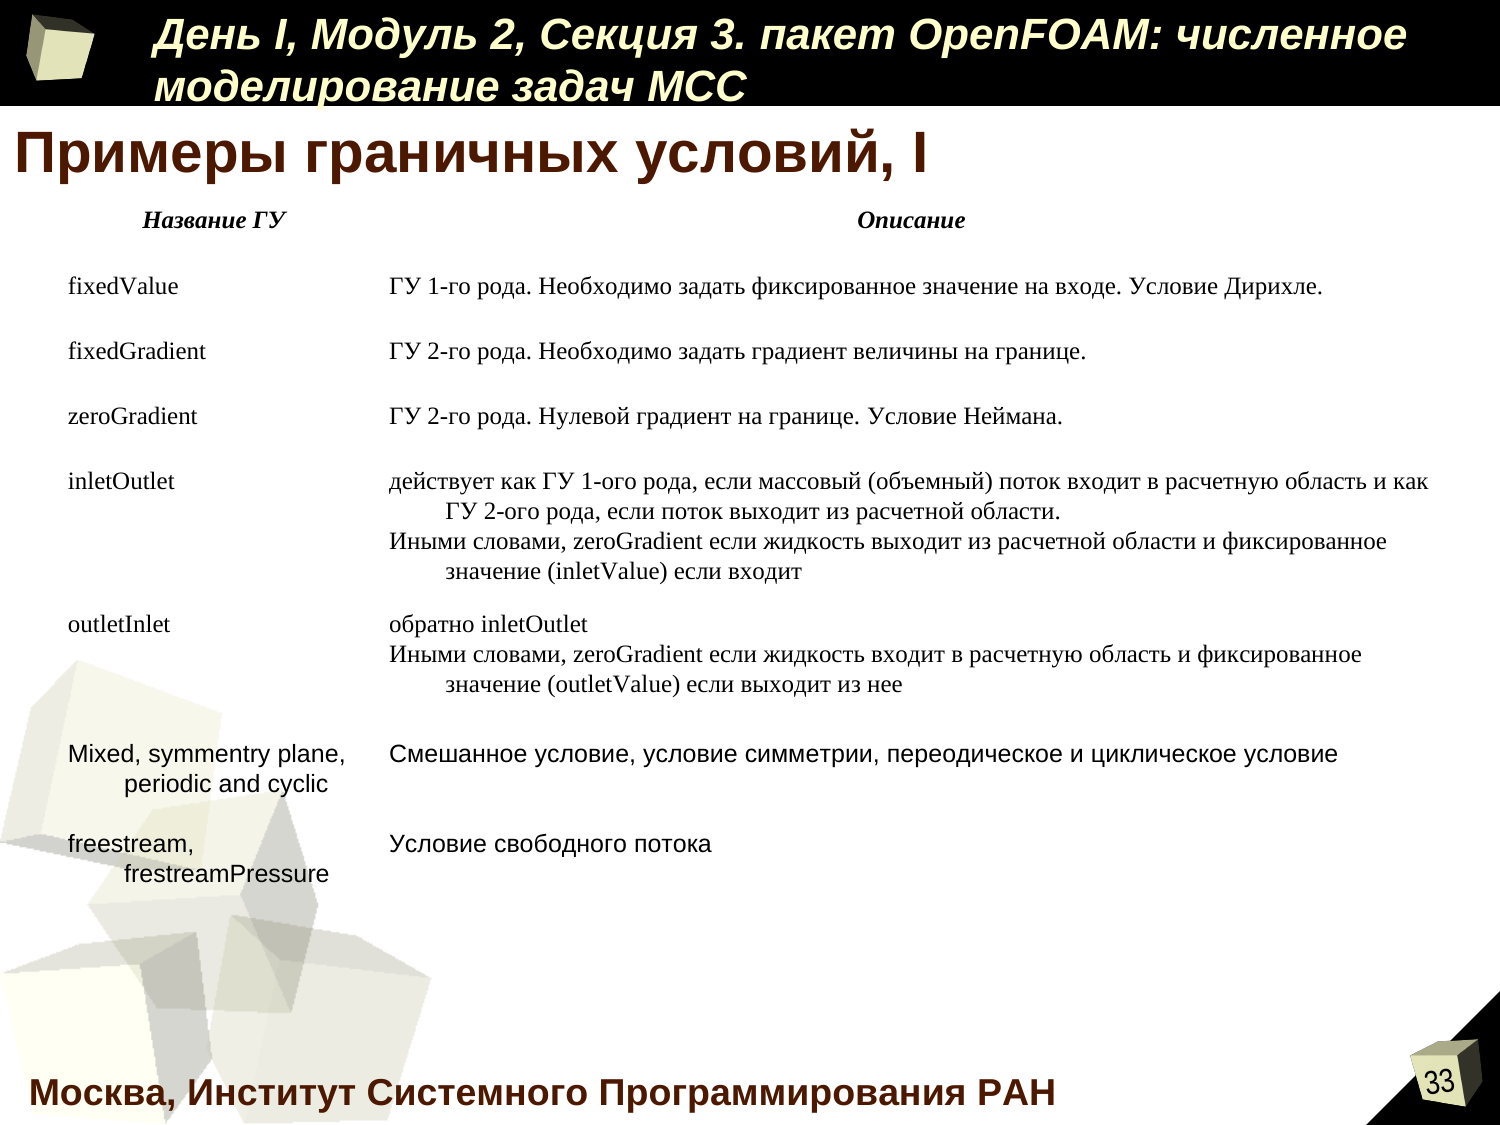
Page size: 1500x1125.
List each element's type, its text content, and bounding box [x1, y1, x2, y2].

table_header Название ГУ [53, 196, 374, 261]
table_cell fixedGradient [53, 327, 374, 392]
table_cell обратно inletOutlet Иными словами, zeroGradient если жидкость входит в расчетную область и фиксированное значение (outletValue) если выходит из нее [374, 600, 1449, 730]
table_cell inletOutlet [53, 457, 374, 600]
table_cell ГУ 2-го рода. Необходимо задать градиент величины на границе. [374, 327, 1449, 392]
table_cell Смешанное условие, условие симметрии, переодическое и циклическое условие Условие свободного потока [374, 730, 1449, 925]
table_cell Mixed, symmentry plane, periodic and cyclic freestream, frestreamPressure [53, 730, 374, 925]
table_cell ГУ 2-го рода. Нулевой градиент на границе. Условие Неймана. [374, 392, 1449, 457]
text_box Примеры граничных условий, I [0, 106, 1500, 192]
table_header Описание [374, 196, 1449, 261]
table_cell fixedValue [53, 261, 374, 327]
table_cell действует как ГУ 1-ого рода, если массовый (объемный) поток входит в расчетную область и как ГУ 2-ого рода, если поток выходит из расчетной области. Иными словами, zeroGradient если жидкость выходит из расчетной области и фиксированное значение (inletValue) если входит [374, 457, 1449, 600]
table_cell outletInlet [53, 600, 374, 730]
picture [0, 659, 433, 1125]
table_cell ГУ 1-го рода. Необходимо задать фиксированное значение на входе. Условие Дирихле. [374, 261, 1449, 327]
picture [423, 1088, 433, 1102]
table_cell zeroGradient [53, 392, 374, 457]
